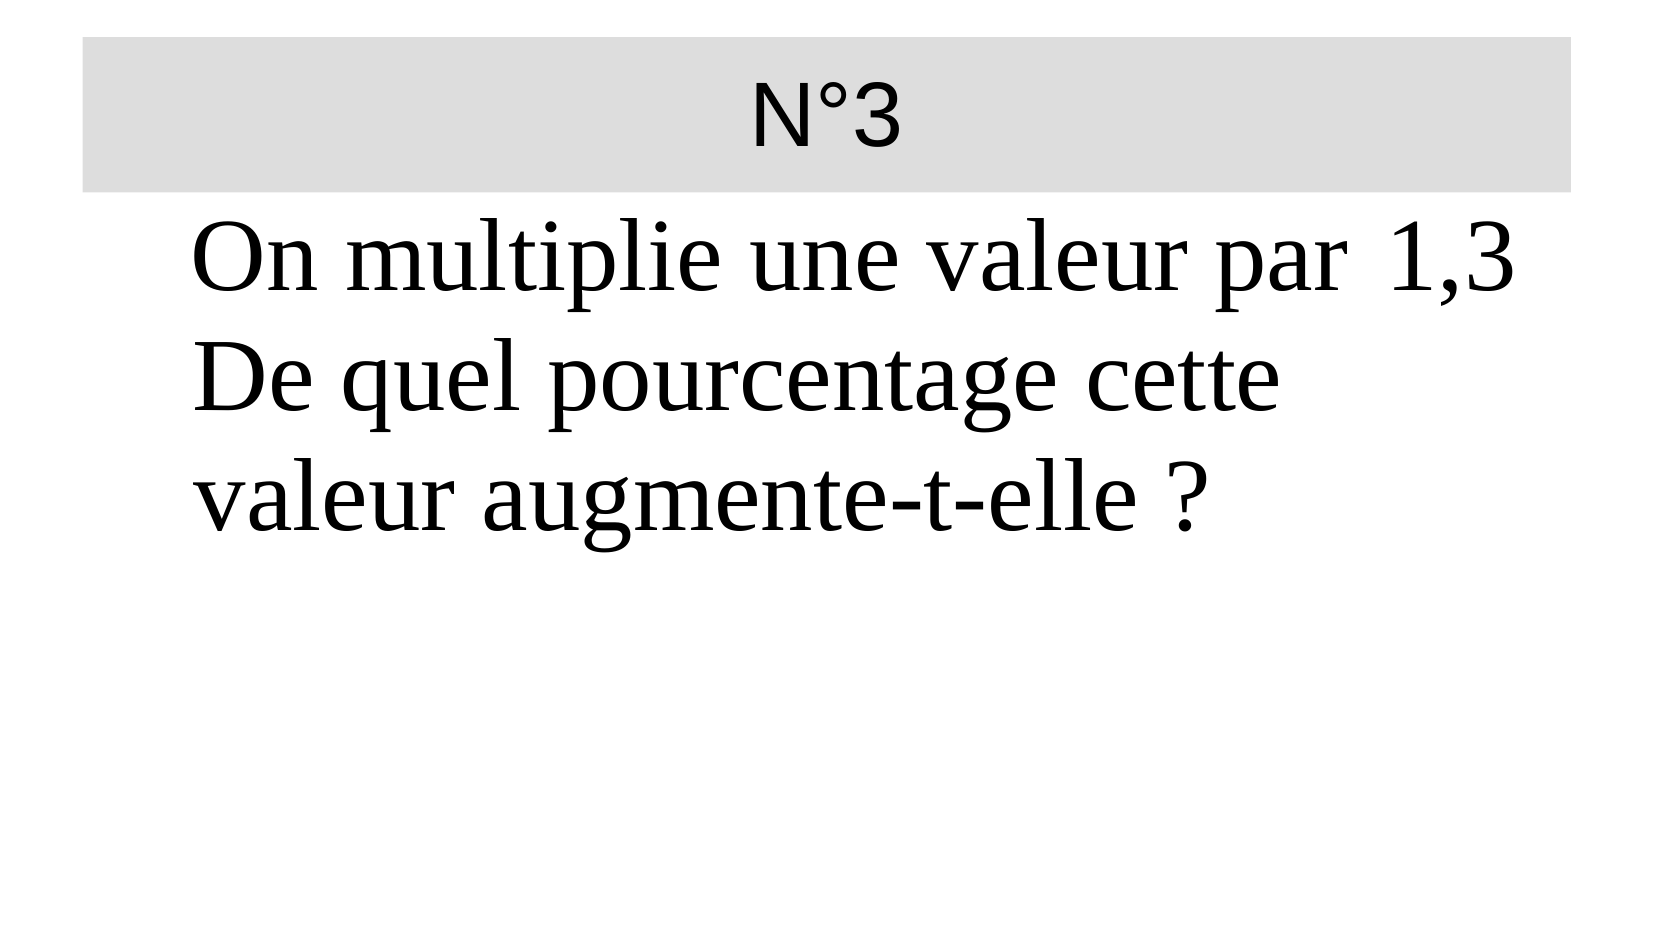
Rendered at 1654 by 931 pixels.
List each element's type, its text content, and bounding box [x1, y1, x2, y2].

chart [182, 197, 1524, 554]
title N°3 [82, 37, 1571, 193]
